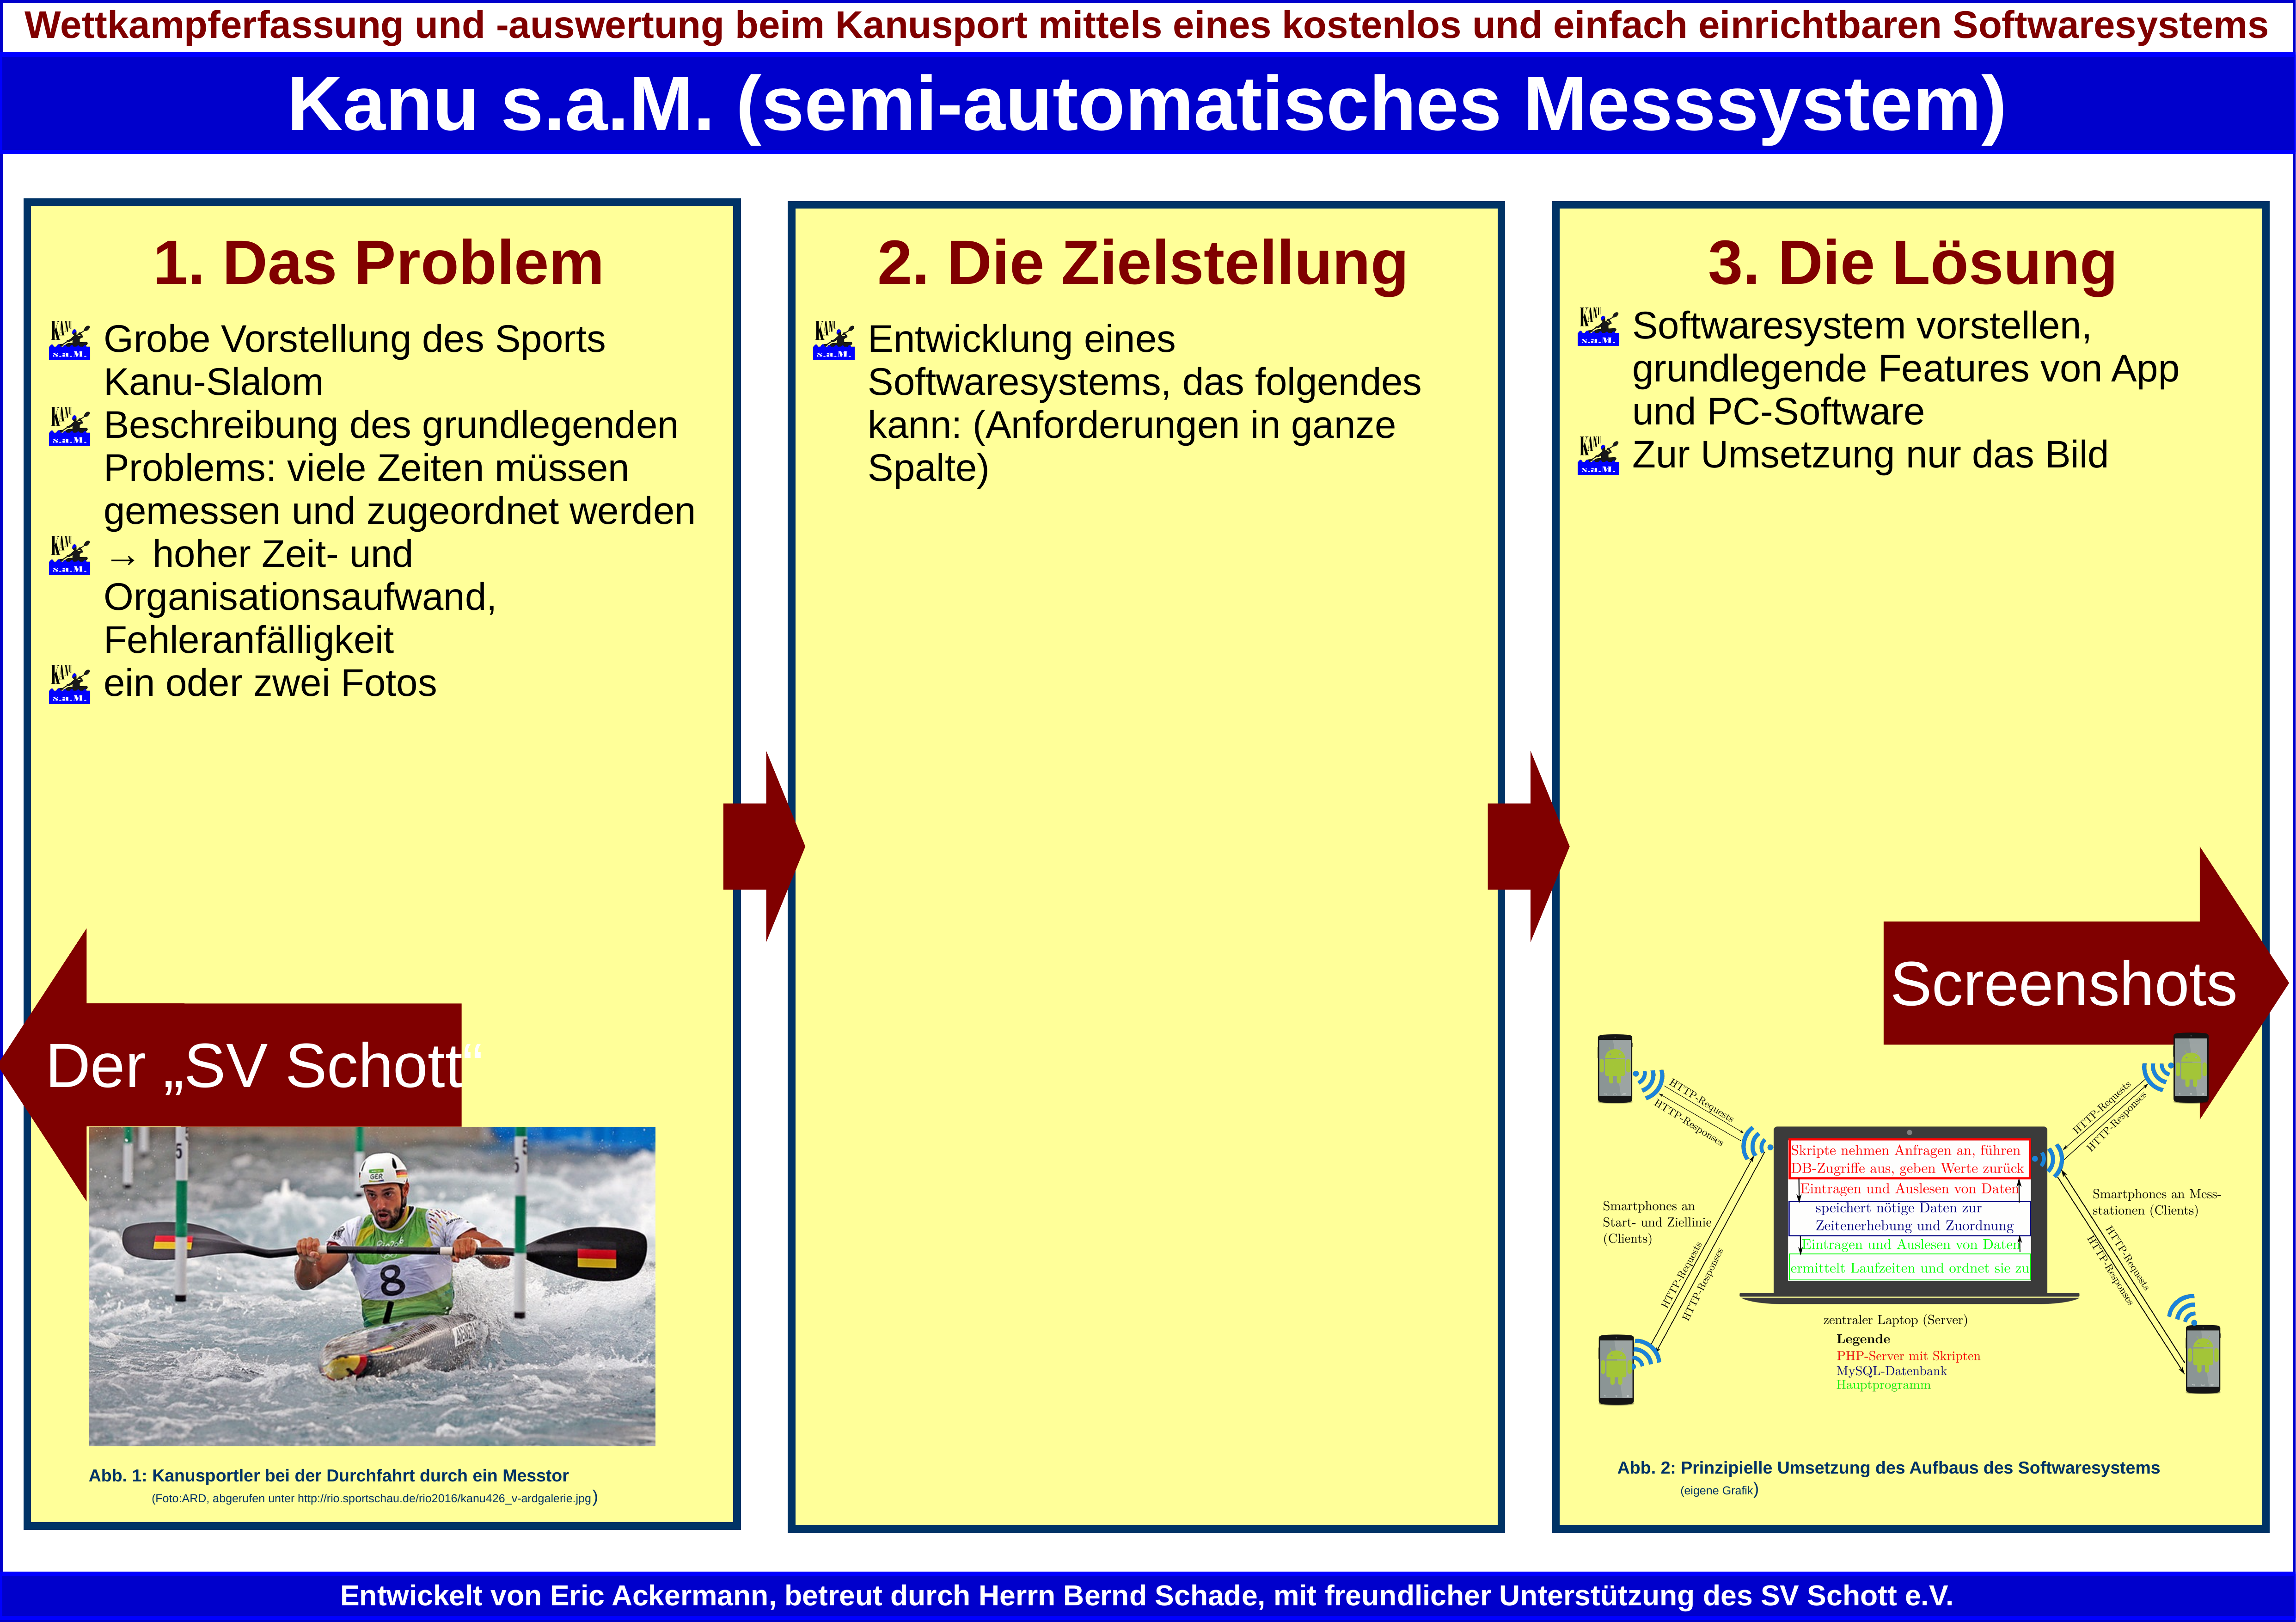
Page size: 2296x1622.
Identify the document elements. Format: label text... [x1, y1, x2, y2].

text_box Kanu s.a.M. (semi-automatisches Messsystem) [0, 55, 2296, 152]
text_box Abb. 2: Prinzipielle Umsetzung des Aufbaus des Softwaresystems (eigene Grafik) [1610, 1453, 2184, 1502]
text_box Wettkampferfassung und -auswertung beim Kanusport mittels eines kostenlos und einfach einrichtbaren Softwaresystems [0, 0, 2296, 50]
text_box 1. Das Problem [35, 218, 723, 301]
text_box Entwicklung eines Softwaresystems, das folgendes kann: (Anforderungen in ganze Spalte) [805, 314, 1488, 493]
text_box Entwickelt von Eric Ackermann, betreut durch Herrn Bernd Schade, mit freundlicher Unterstützung des SV Schott e.V. [0, 1573, 2296, 1618]
text_box Softwaresystem vorstellen, grundlegende Features von App und PC-Software Zur Umsetzung nur das Bild [1569, 300, 2253, 479]
text_box Screenshots [1883, 939, 2280, 1022]
text_box Abb. 1: Kanusportler bei der Durchfahrt durch ein Messtor (Foto:ARD, abgerufen unter http://rio.sportschau.de/rio2016/kanu426_v-ardgalerie.jpg) [82, 1461, 655, 1510]
text_box Der „SV Schott“ [38, 1021, 516, 1104]
text_box Grobe Vorstellung des Sports Kanu-Slalom Beschreibung des grundlegenden Problems: viele Zeiten müssen gemessen und zugeordnet werden → hoher Zeit- und Organisationsaufwand, Fehleranfälligkeit ein oder zwei Fotos [41, 314, 723, 708]
text_box [2280, 969, 2290, 997]
text_box [0, 202, 2266, 1529]
text_box 3. Die Lösung [1569, 218, 2258, 301]
picture [1597, 1024, 2226, 1407]
picture [89, 1127, 655, 1446]
text_box 2. Die Zielstellung [800, 218, 1488, 301]
